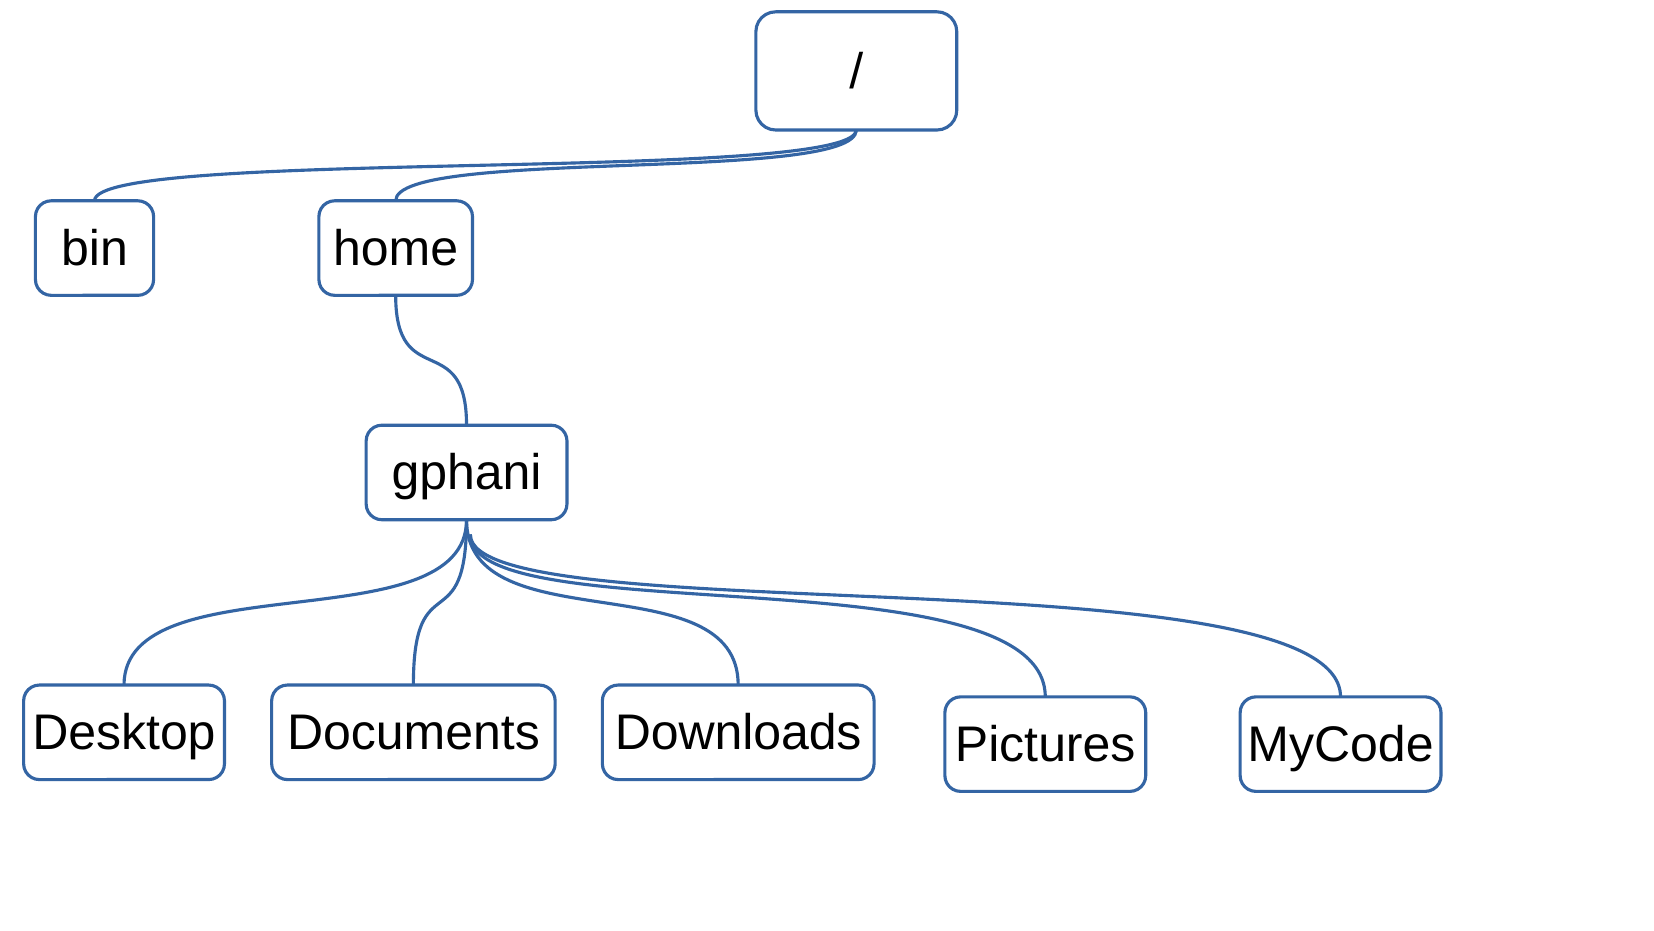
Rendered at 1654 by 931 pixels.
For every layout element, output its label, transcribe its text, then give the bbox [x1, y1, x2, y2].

text_box / [755, 11, 957, 130]
text_box Pictures [944, 696, 1146, 792]
text_box bin [35, 200, 154, 296]
text_box MyCode [1240, 696, 1442, 792]
text_box Documents [271, 685, 556, 780]
text_box gphani [366, 425, 567, 520]
text_box home [318, 200, 473, 296]
text_box Downloads [602, 685, 875, 780]
text_box Desktop [23, 685, 225, 780]
